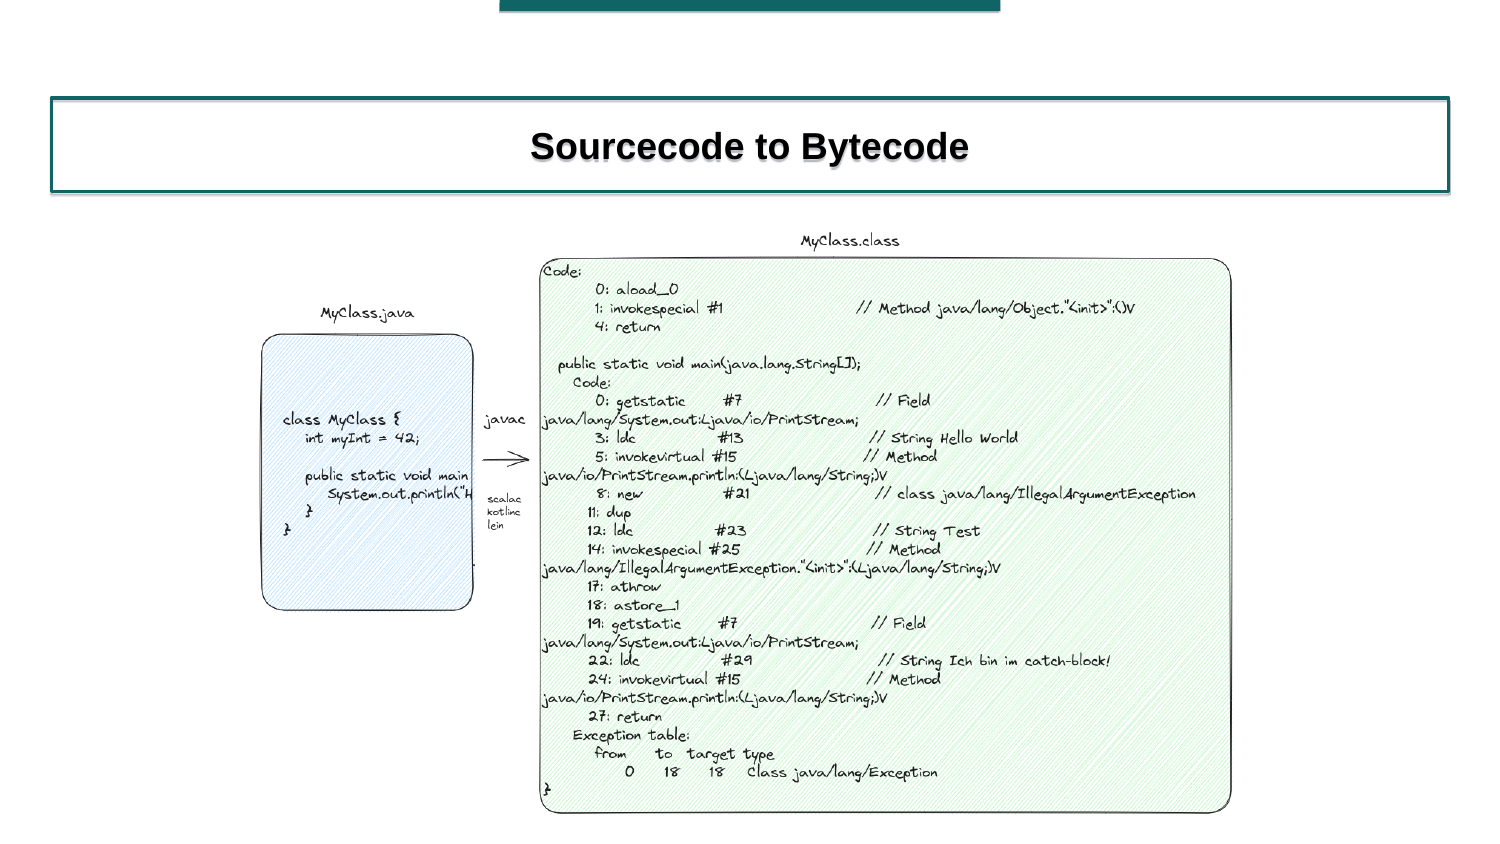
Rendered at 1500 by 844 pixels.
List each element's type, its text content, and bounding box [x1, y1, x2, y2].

title Sourcecode to Bytecode [51, 98, 1449, 192]
picture [254, 224, 1238, 820]
